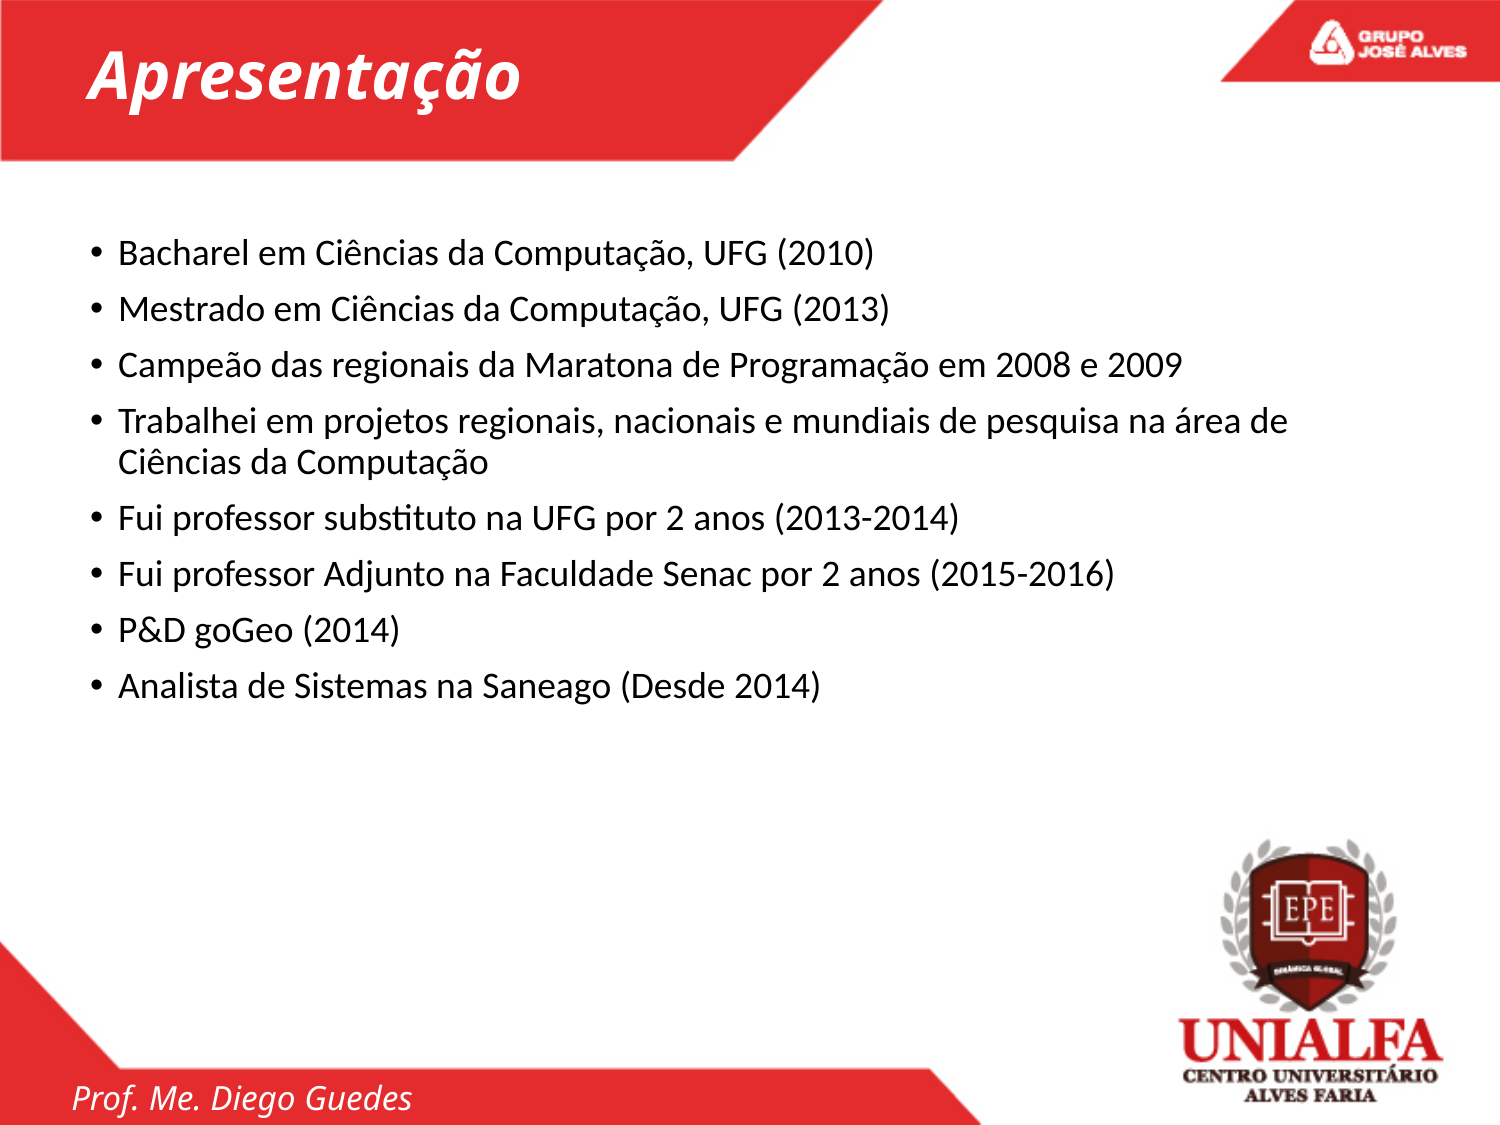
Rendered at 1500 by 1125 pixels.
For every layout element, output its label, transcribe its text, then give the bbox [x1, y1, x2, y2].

text_box Prof. Me. Diego Guedes [56, 1070, 711, 1125]
picture [0, 0, 1500, 1125]
list Bacharel em Ciências da Computação, UFG (2010) Mestrado em Ciências da Computação, UFG (2013) Campeão das regionais da Maratona de Programação em 2008 e 2009 Trabalhei em projetos regionais, nacionais e mundiais de pesquisa na área de Ciências da Computação Fui professor substituto na UFG por 2 anos (2013-2014) Fui professor Adjunto na Faculdade Senac por 2 anos (2015-2016) P&D goGeo (2014) Analista de Sistemas na Saneago (Desde 2014) [75, 225, 1425, 933]
text_box Apresentação [75, 25, 730, 121]
